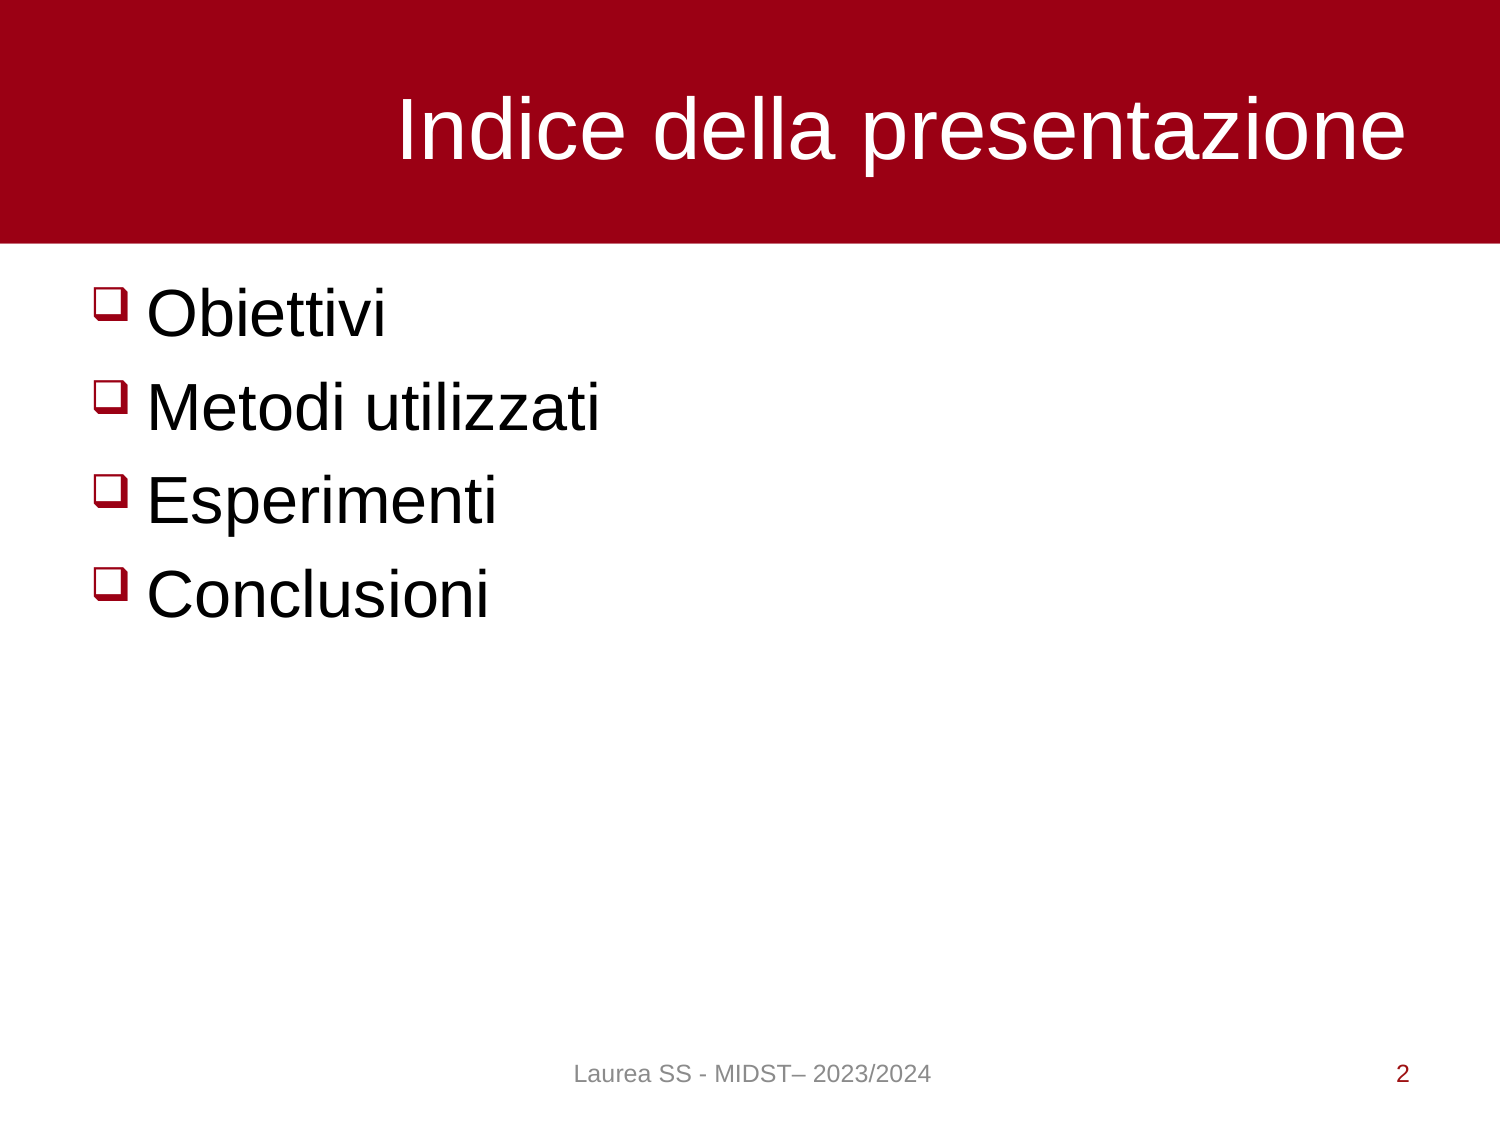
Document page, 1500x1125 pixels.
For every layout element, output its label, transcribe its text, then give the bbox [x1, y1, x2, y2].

list Obiettivi Metodi utilizzati Esperimenti Conclusioni [75, 262, 1425, 1005]
title Indice della presentazione [345, 16, 1425, 233]
